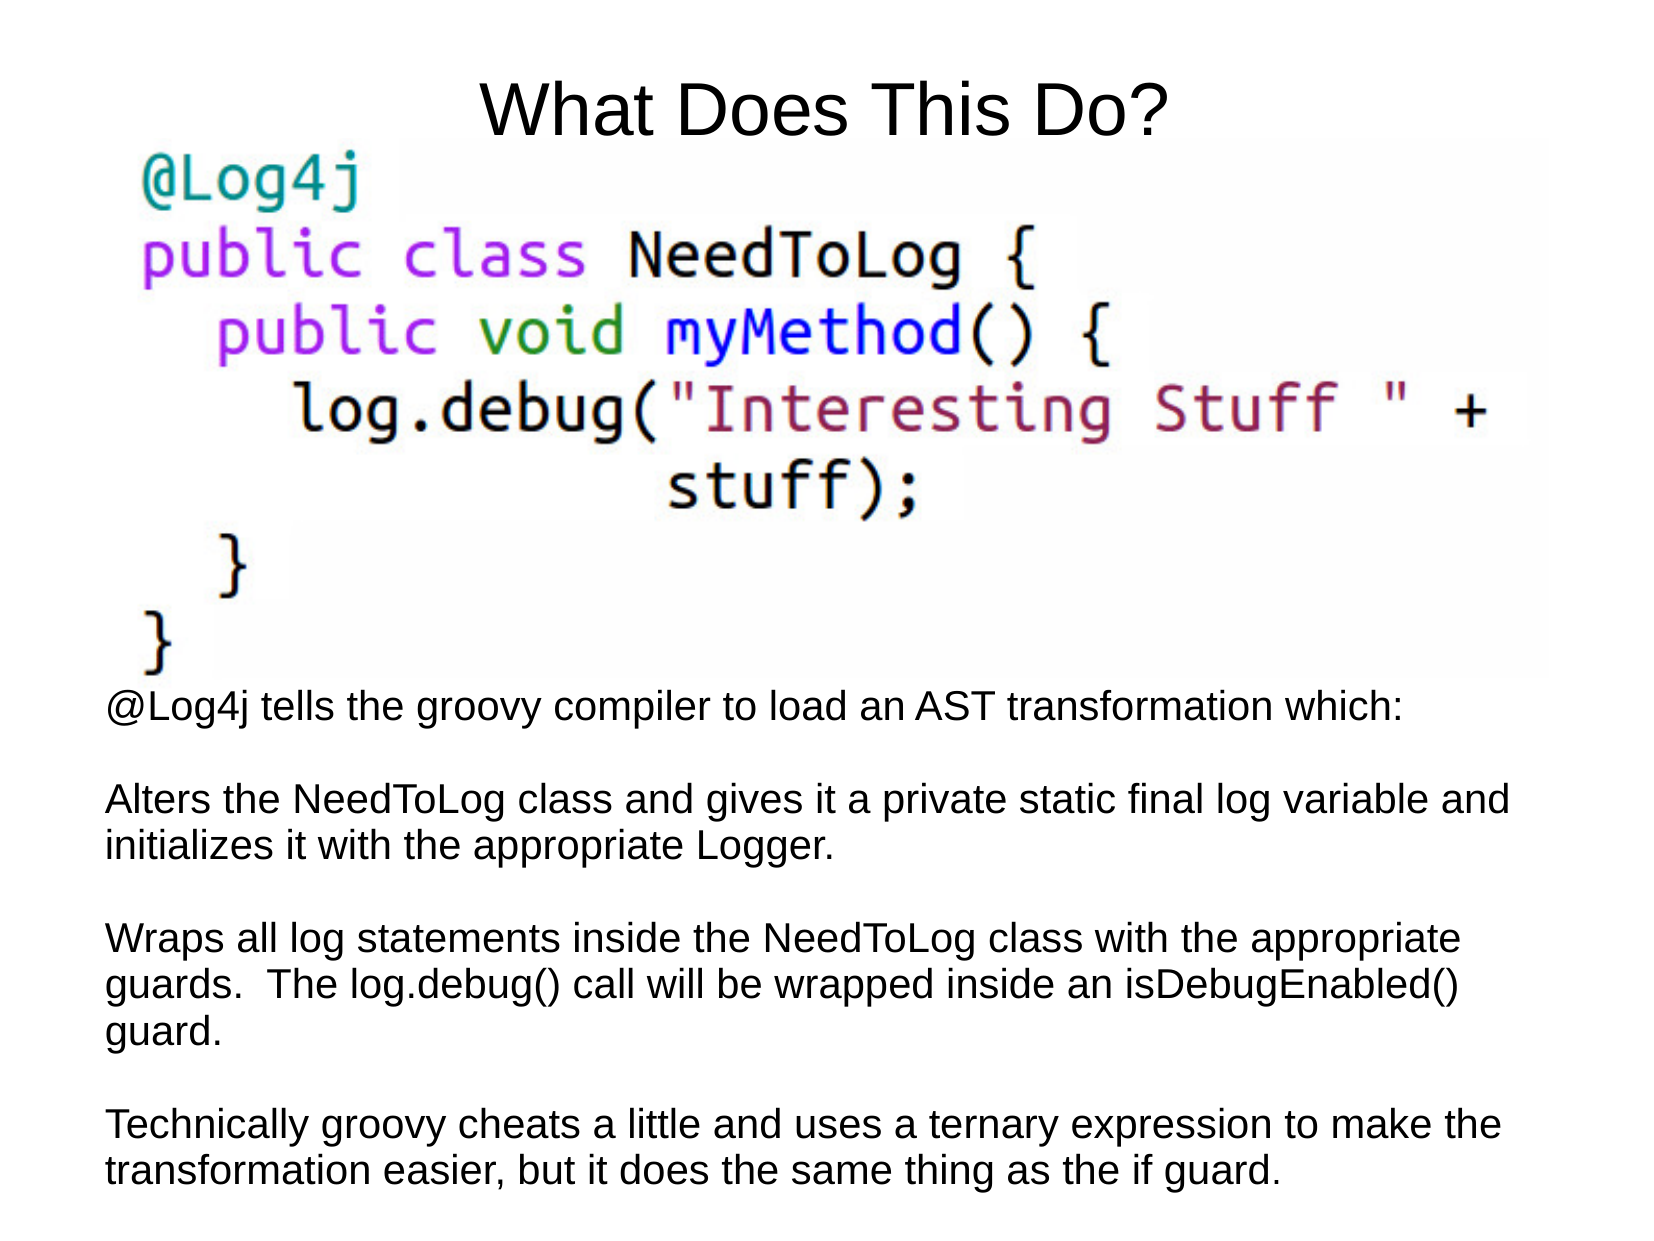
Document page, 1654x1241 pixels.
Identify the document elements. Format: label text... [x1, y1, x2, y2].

picture [105, 138, 1549, 706]
text_box What Does This Do? [465, 60, 1216, 159]
text_box @Log4j tells the groovy compiler to load an AST transformation which: Alters the NeedToLog class and gives it a private static final log variable and initializes it with the appropriate Logger. Wraps all log statements inside the NeedToLog class with the appropriate guards. The log.debug() call will be wrapped inside an isDebugEnabled() guard. Technically groovy cheats a little and uses a ternary expression to make the transformation easier, but it does the same thing as the if guard. [90, 675, 1546, 1202]
